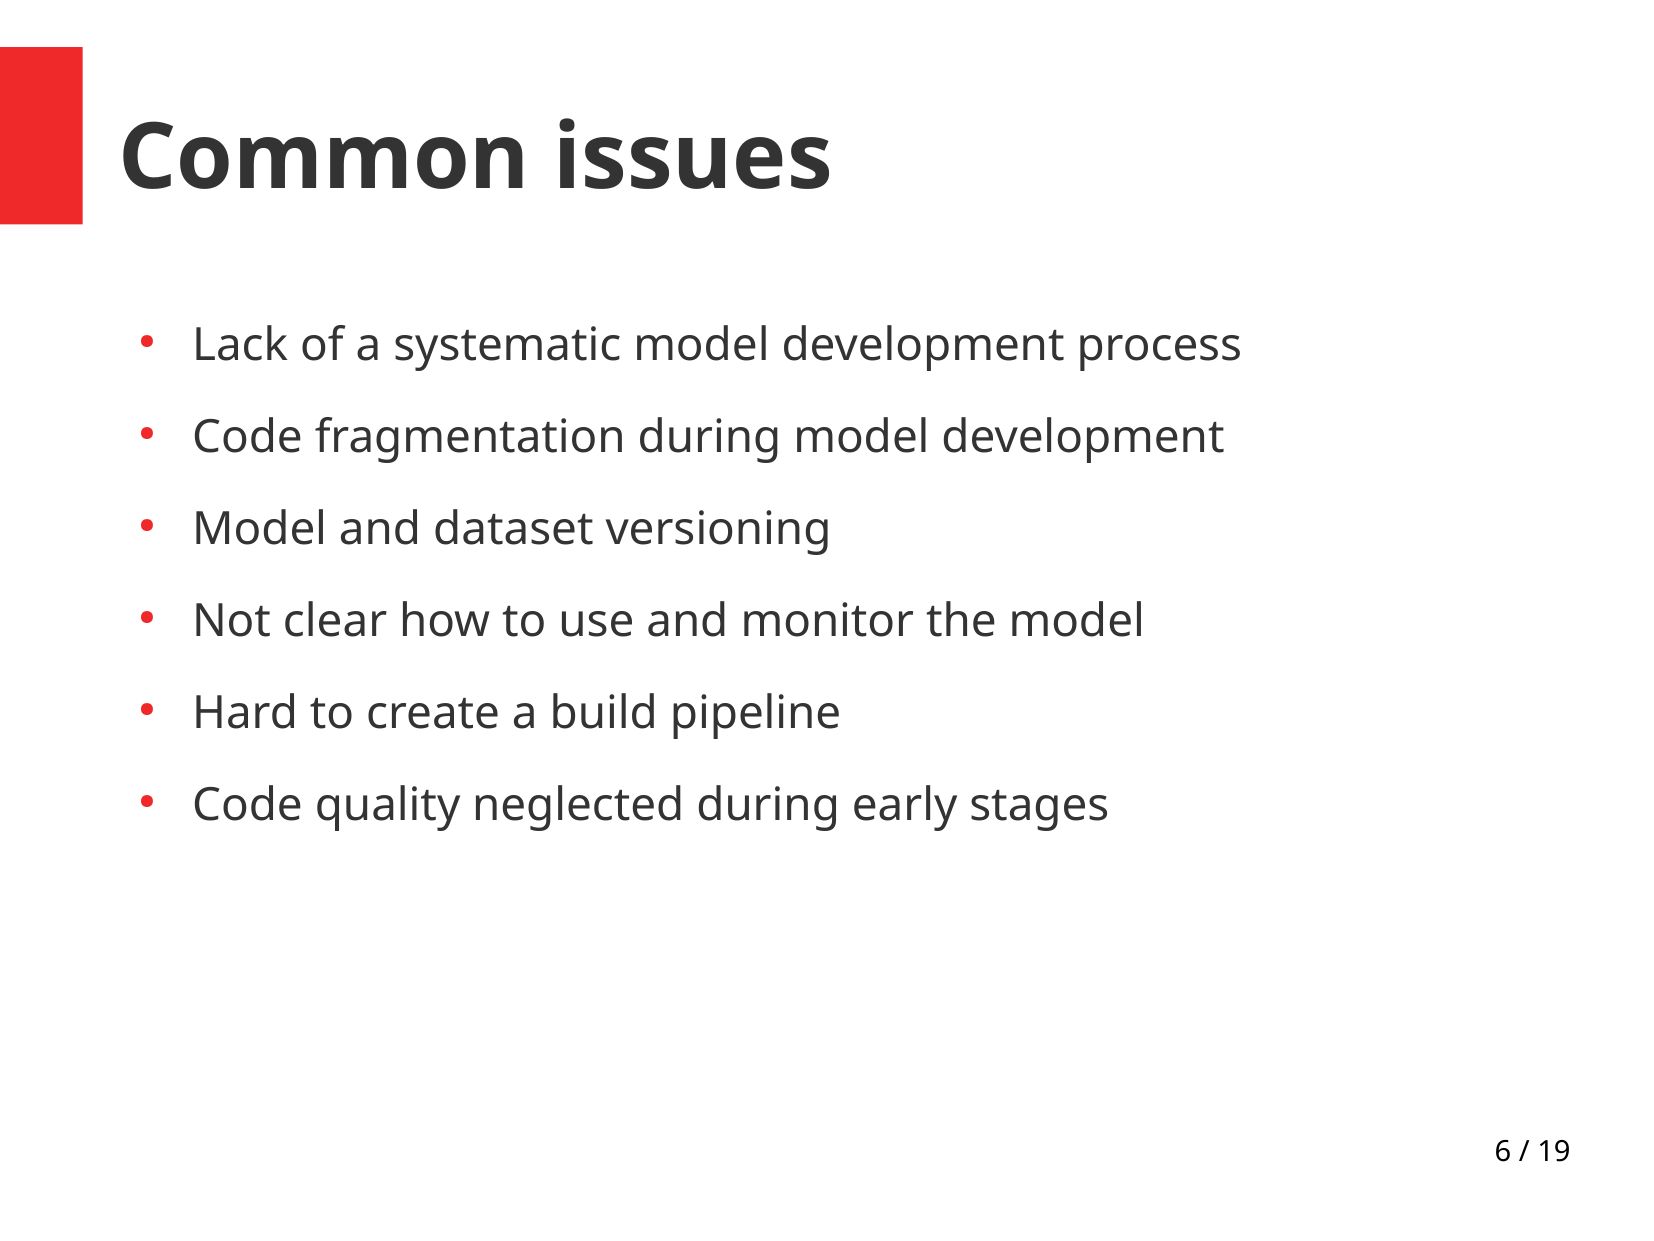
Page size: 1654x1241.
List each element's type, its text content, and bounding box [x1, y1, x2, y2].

title Common issues [118, 49, 1571, 257]
list Lack of a systematic model development process Code fragmentation during model development Model and dataset versioning Not clear how to use and monitor the model Hard to create a build pipeline Code quality neglected during early stages [121, 219, 1539, 939]
